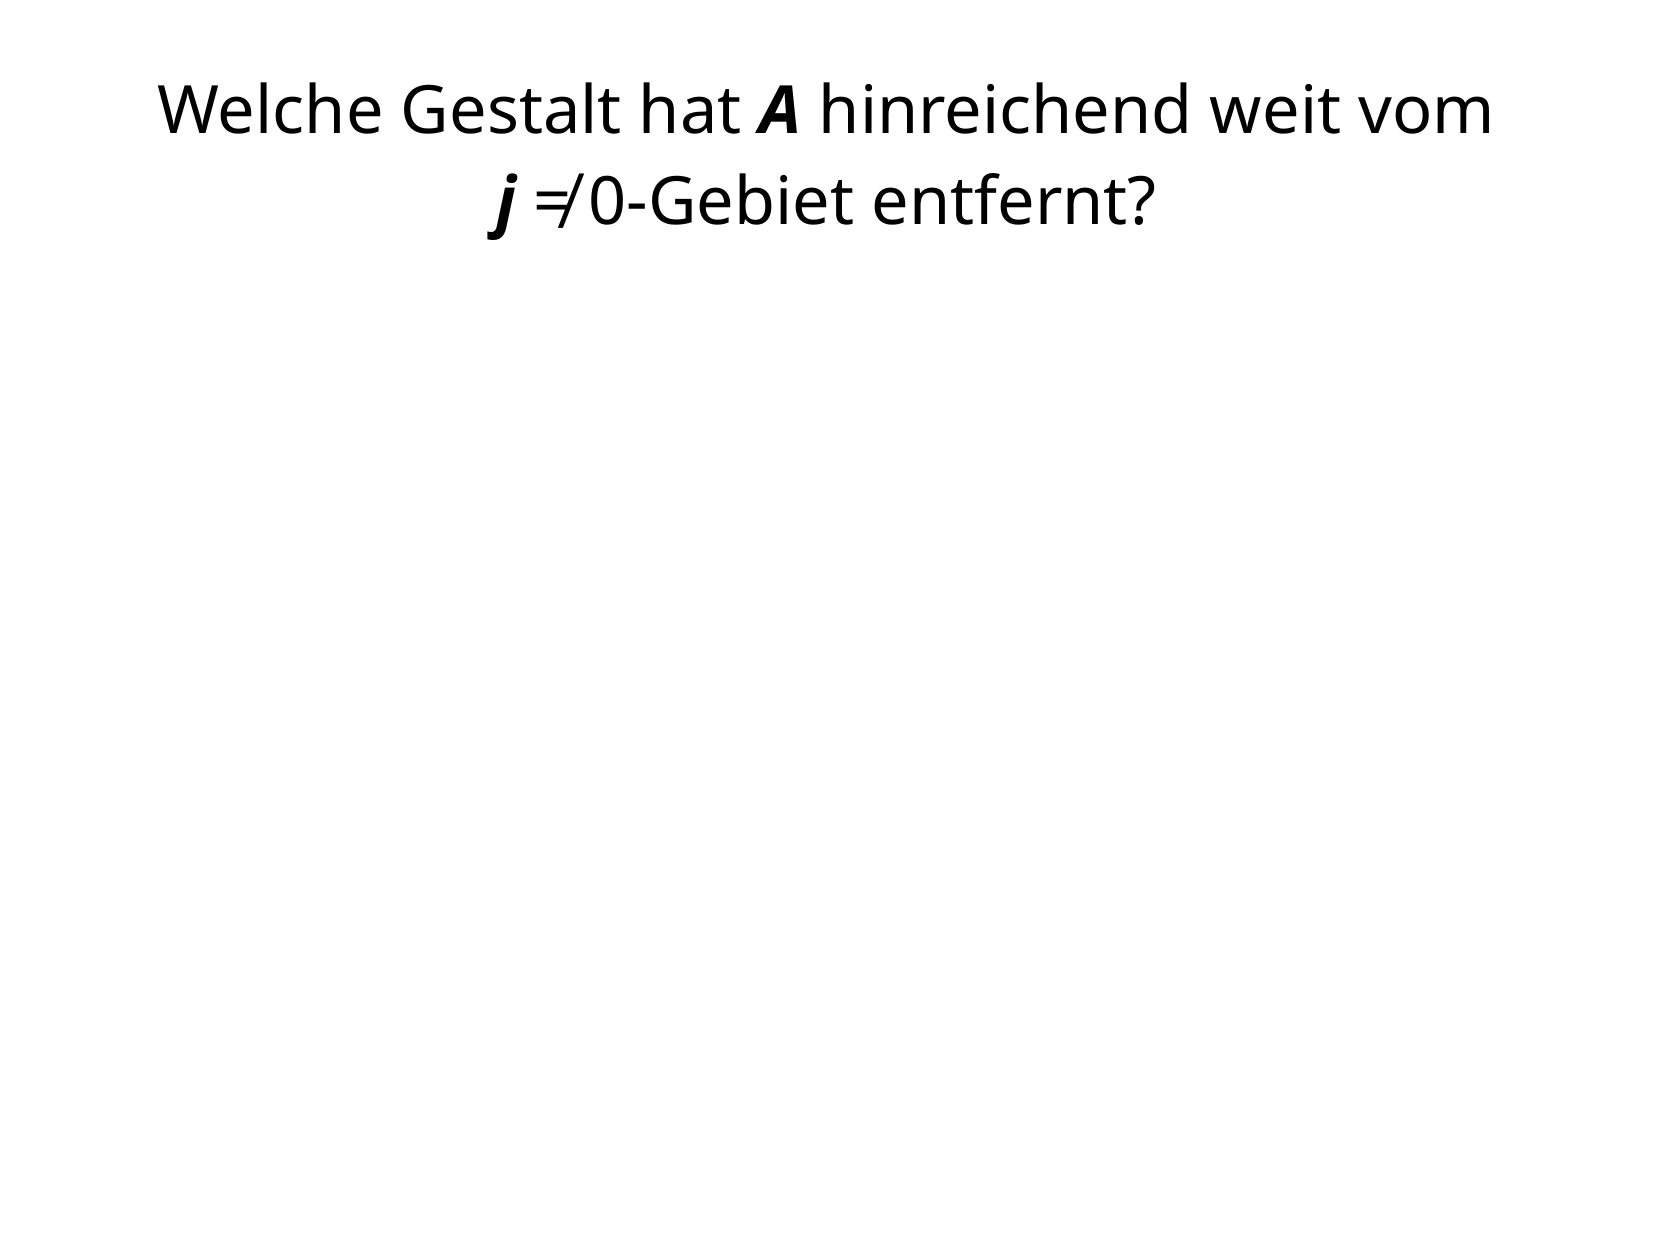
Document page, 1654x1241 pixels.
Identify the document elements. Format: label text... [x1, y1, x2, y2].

title Welche Gestalt hat A hinreichend weit vom j ≠ 0‑Gebiet entfernt? [82, 49, 1571, 257]
